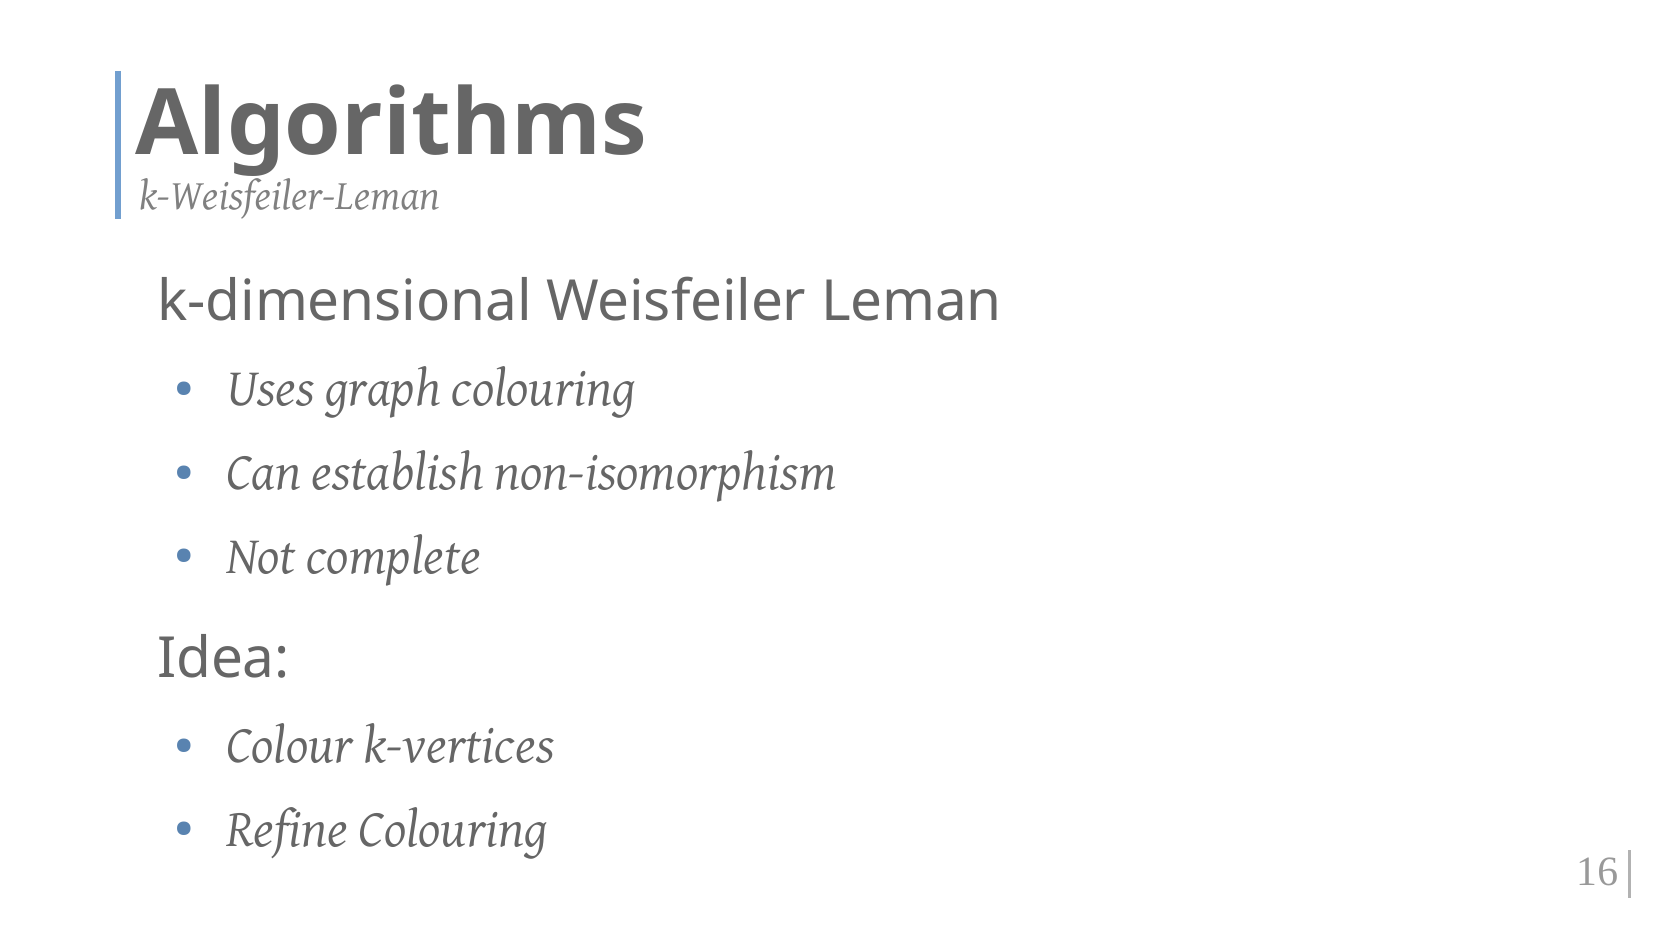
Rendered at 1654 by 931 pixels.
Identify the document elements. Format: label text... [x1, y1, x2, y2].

list k-dimensional Weisfeiler Leman Uses graph colouring Can establish non-isomorphism Not complete Idea: Colour k-vertices Refine Colouring [88, 259, 1560, 865]
text_box k-Weisfeiler-Leman [124, 165, 721, 229]
title Algorithms [135, 60, 1601, 178]
